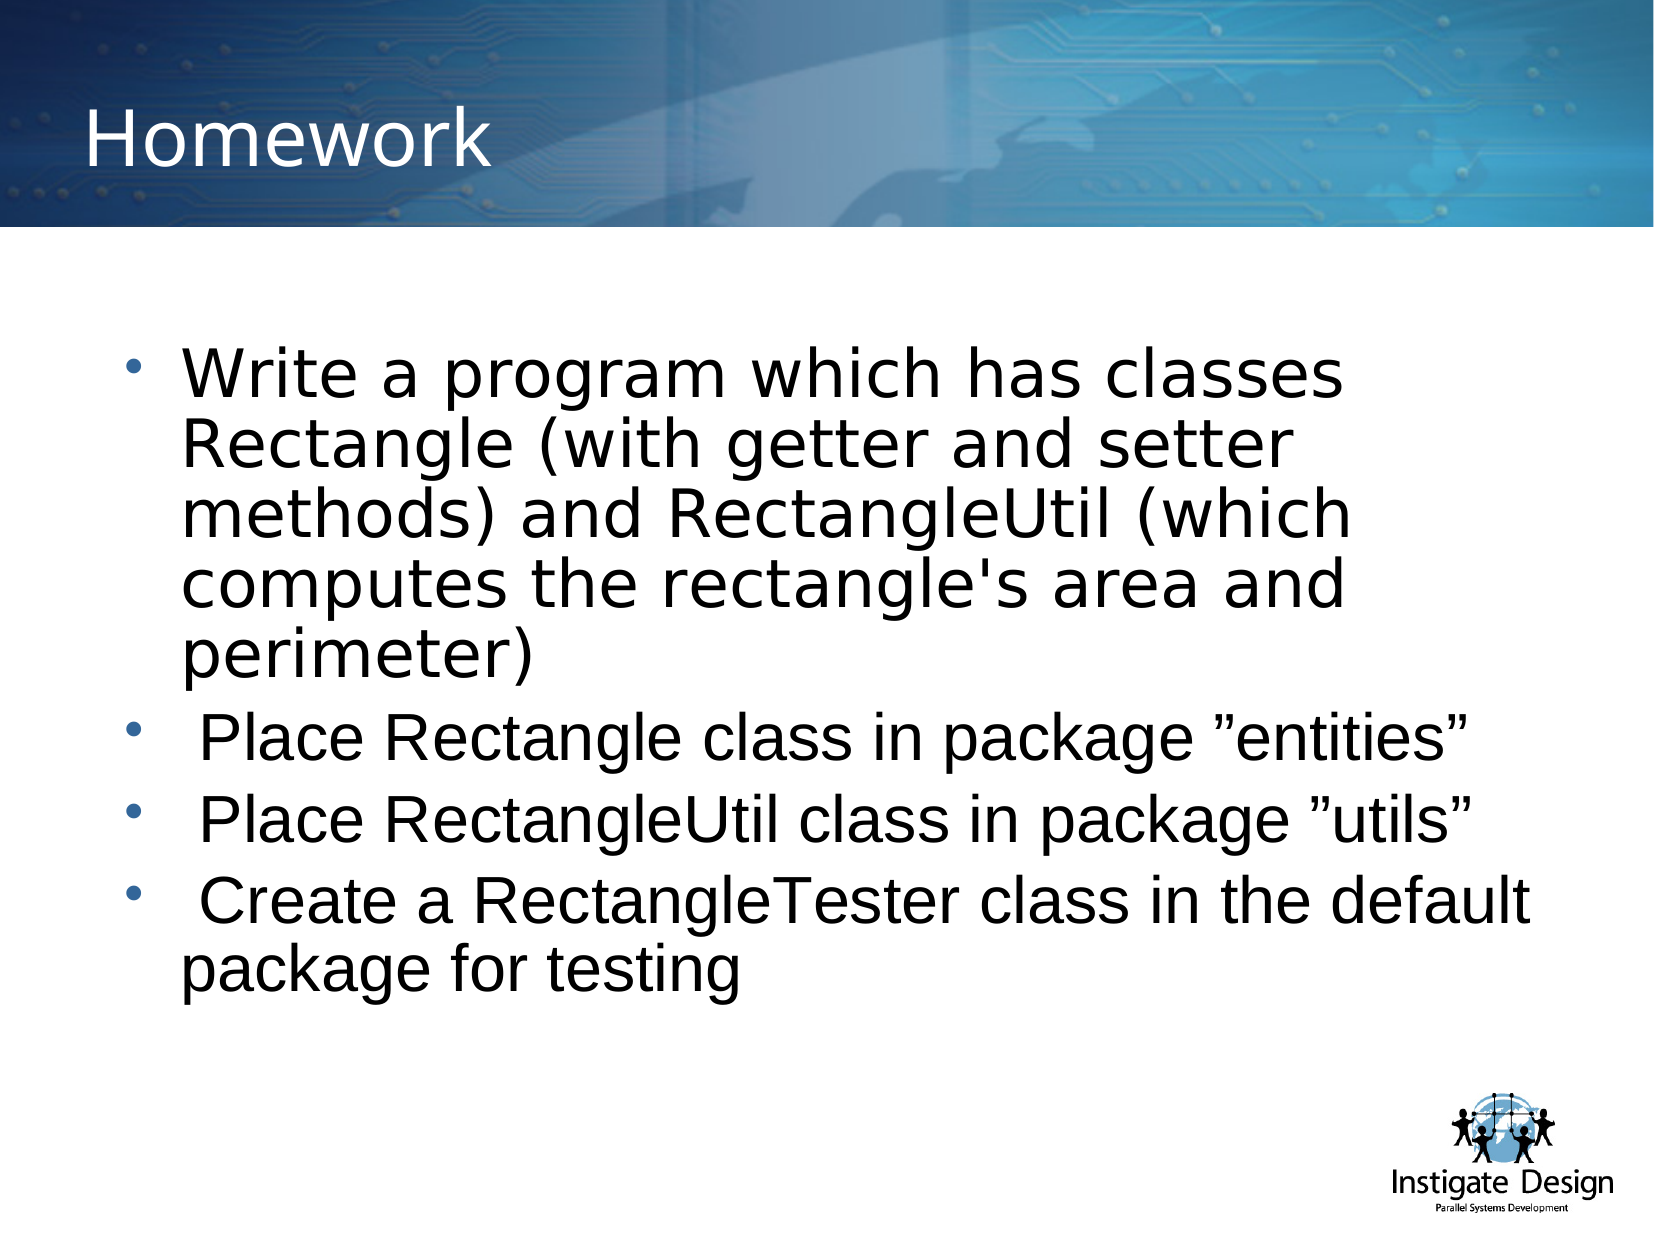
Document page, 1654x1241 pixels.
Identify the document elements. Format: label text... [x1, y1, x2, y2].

list Write a program which has classes Rectangle (with getter and setter methods) and RectangleUtil (which computes the rectangle's area and perimeter) Place Rectangle class in package ”entities” Place RectangleUtil class in package ”utils” Create a RectangleTester class in the default package for testing [68, 341, 1557, 1209]
picture [0, 0, 1654, 227]
title Homework [82, 49, 1570, 228]
picture [1393, 1093, 1613, 1213]
